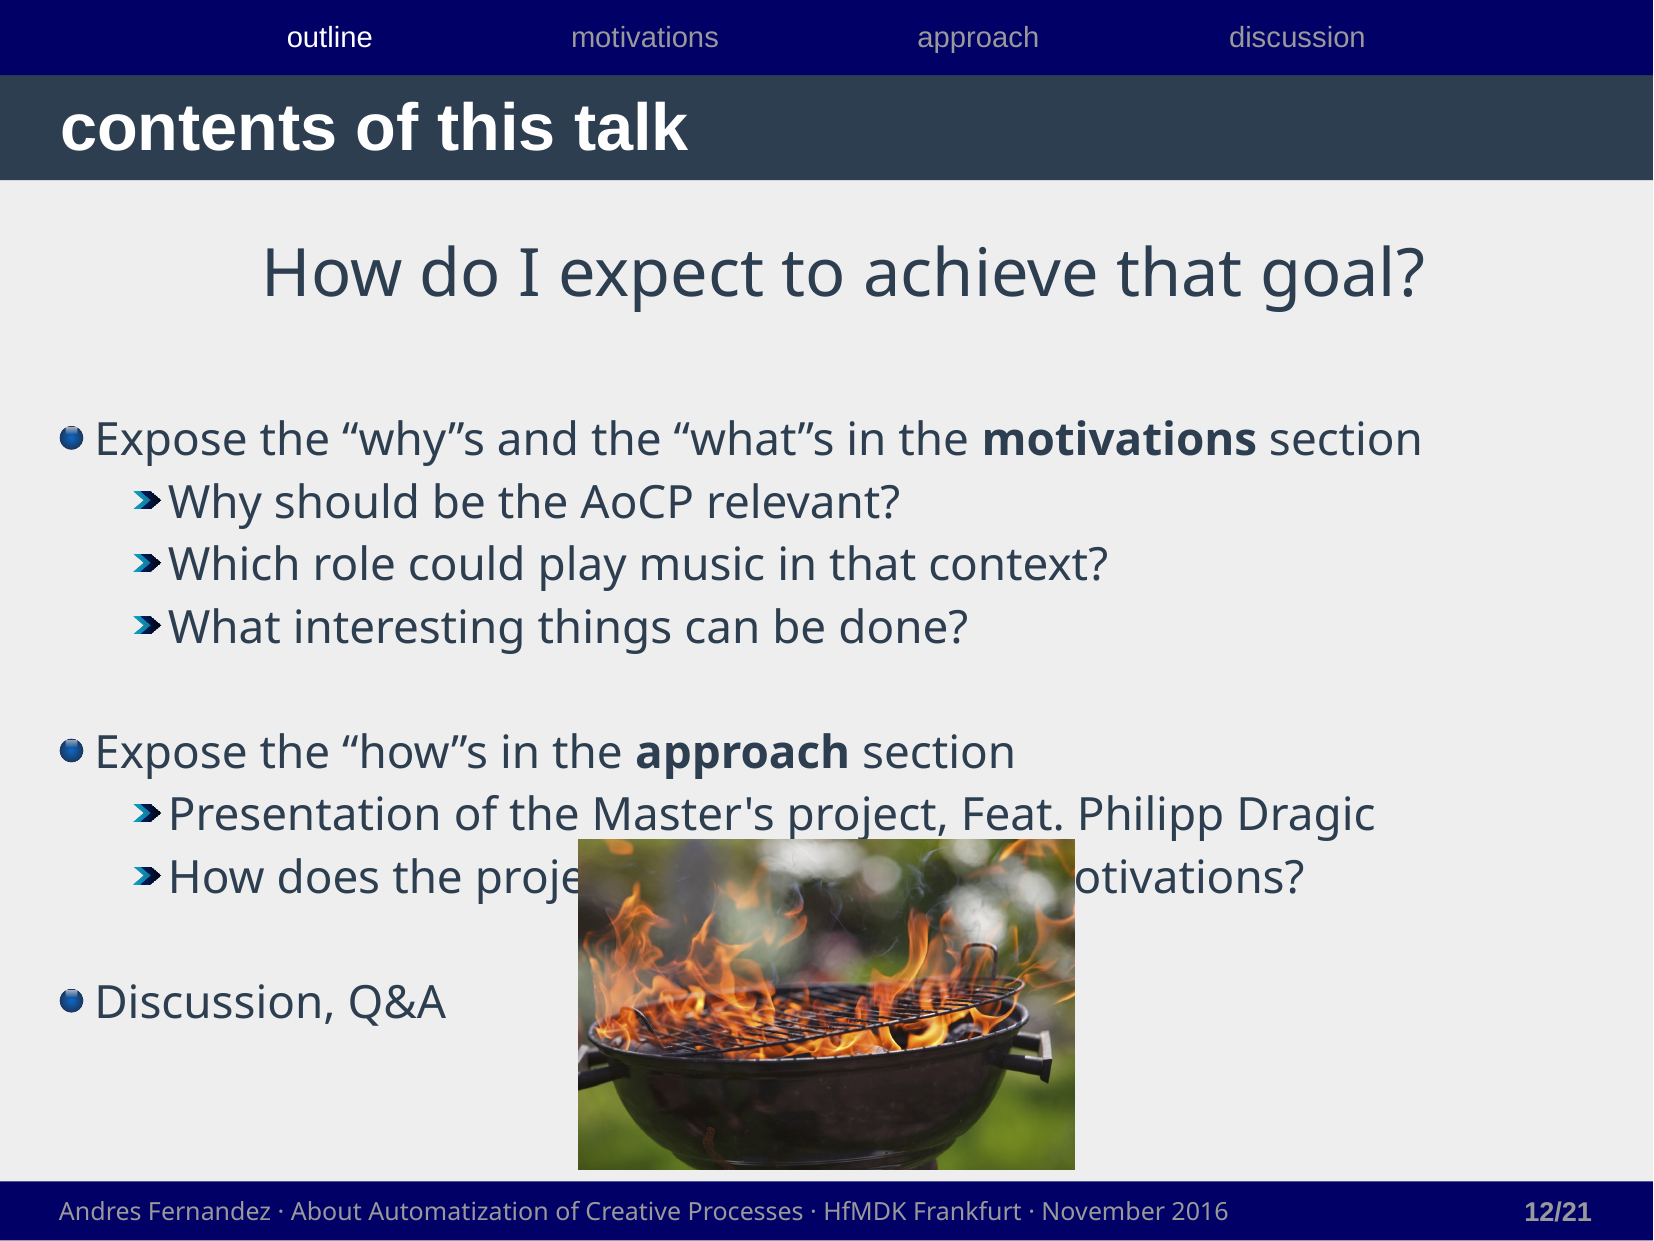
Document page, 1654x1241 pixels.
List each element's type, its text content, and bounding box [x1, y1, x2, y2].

picture [578, 839, 1075, 1171]
text_box [385, 551, 451, 622]
title contents of this talk [59, 76, 1594, 181]
subtitle How do I expect to achieve that goal? Expose the “why”s and the “what”s in the motivations section Why should be the AoCP relevant? Which role could play music in that context? What interesting things can be done? Expose the “how”s in the approach section Presentation of the Master's project, Feat. Philipp Dragic How does the project fulfill the exposed motivations? Discussion, Q&A [58, 225, 1594, 1141]
text_box outline motivations approach discussion [0, 0, 1653, 76]
